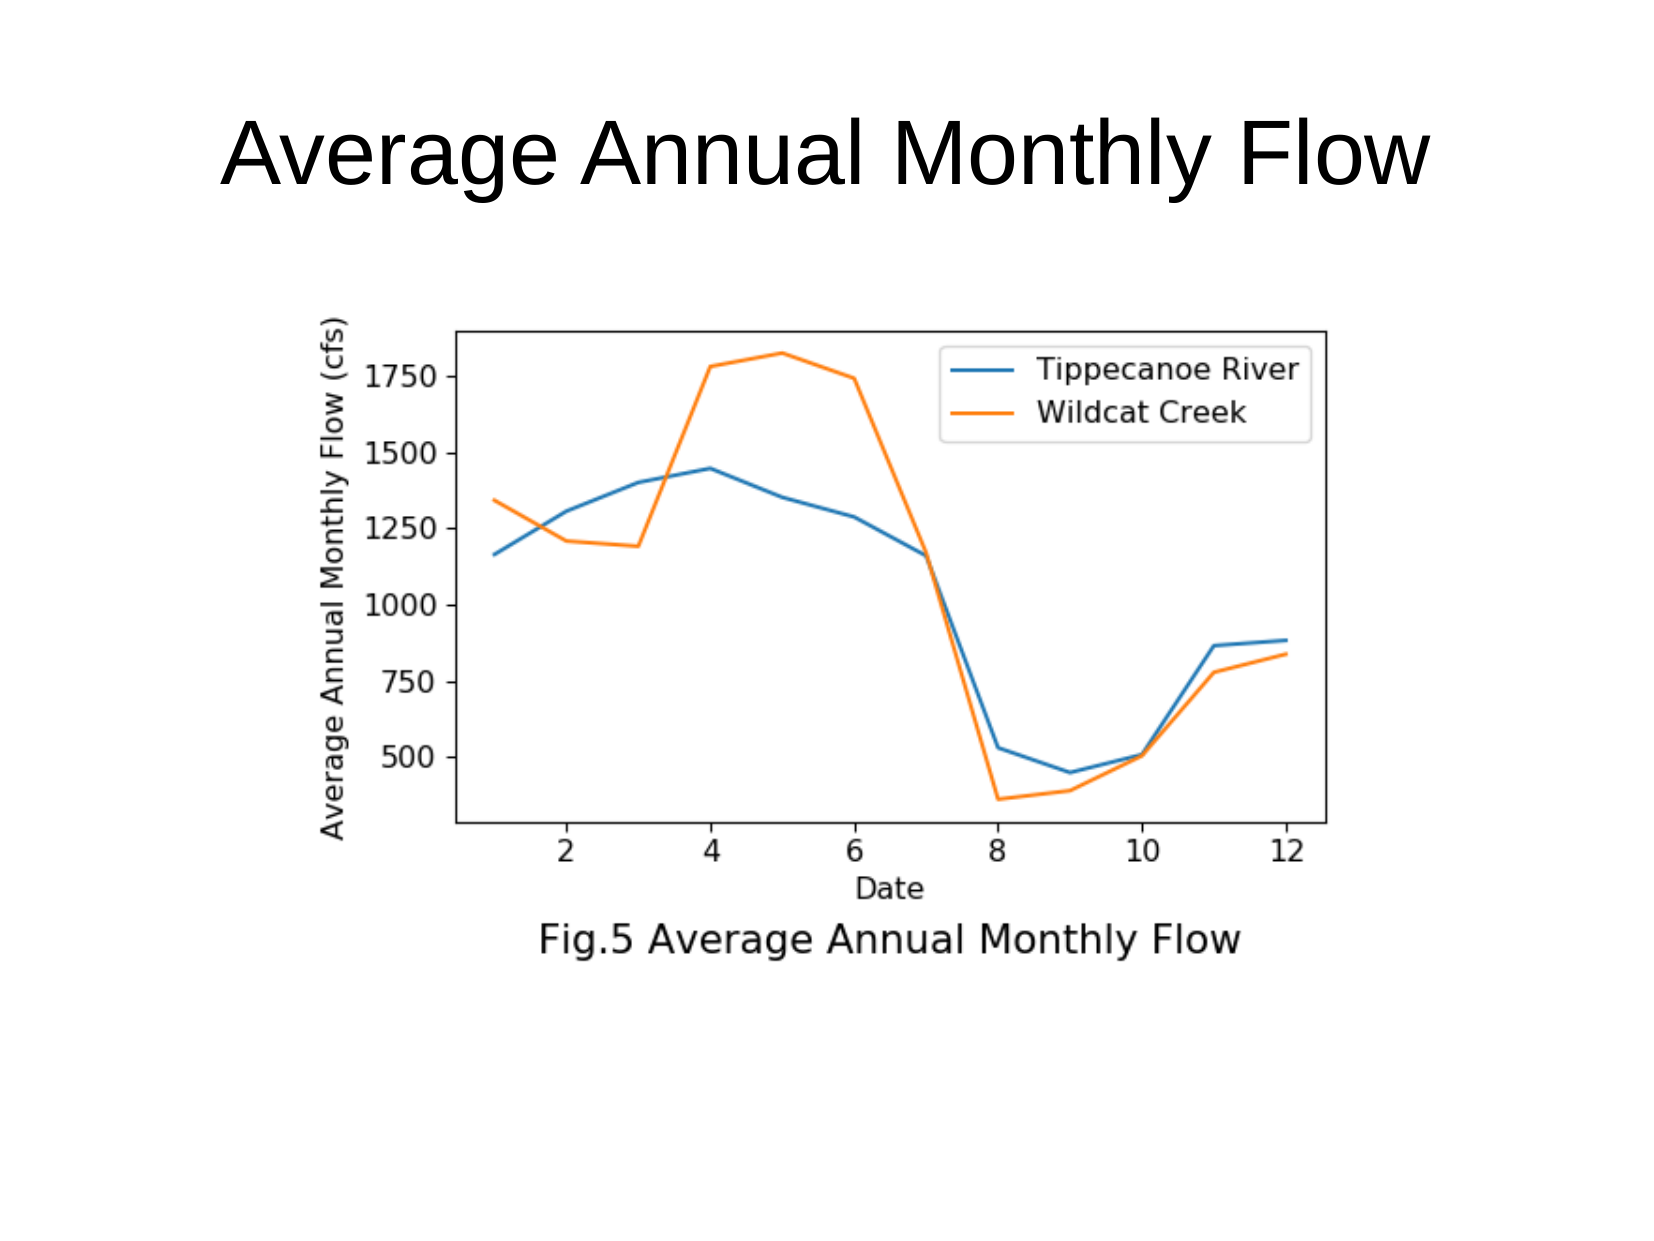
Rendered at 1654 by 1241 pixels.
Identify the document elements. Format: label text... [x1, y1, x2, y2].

title Average Annual Monthly Flow [82, 49, 1571, 257]
picture [287, 290, 1367, 1010]
